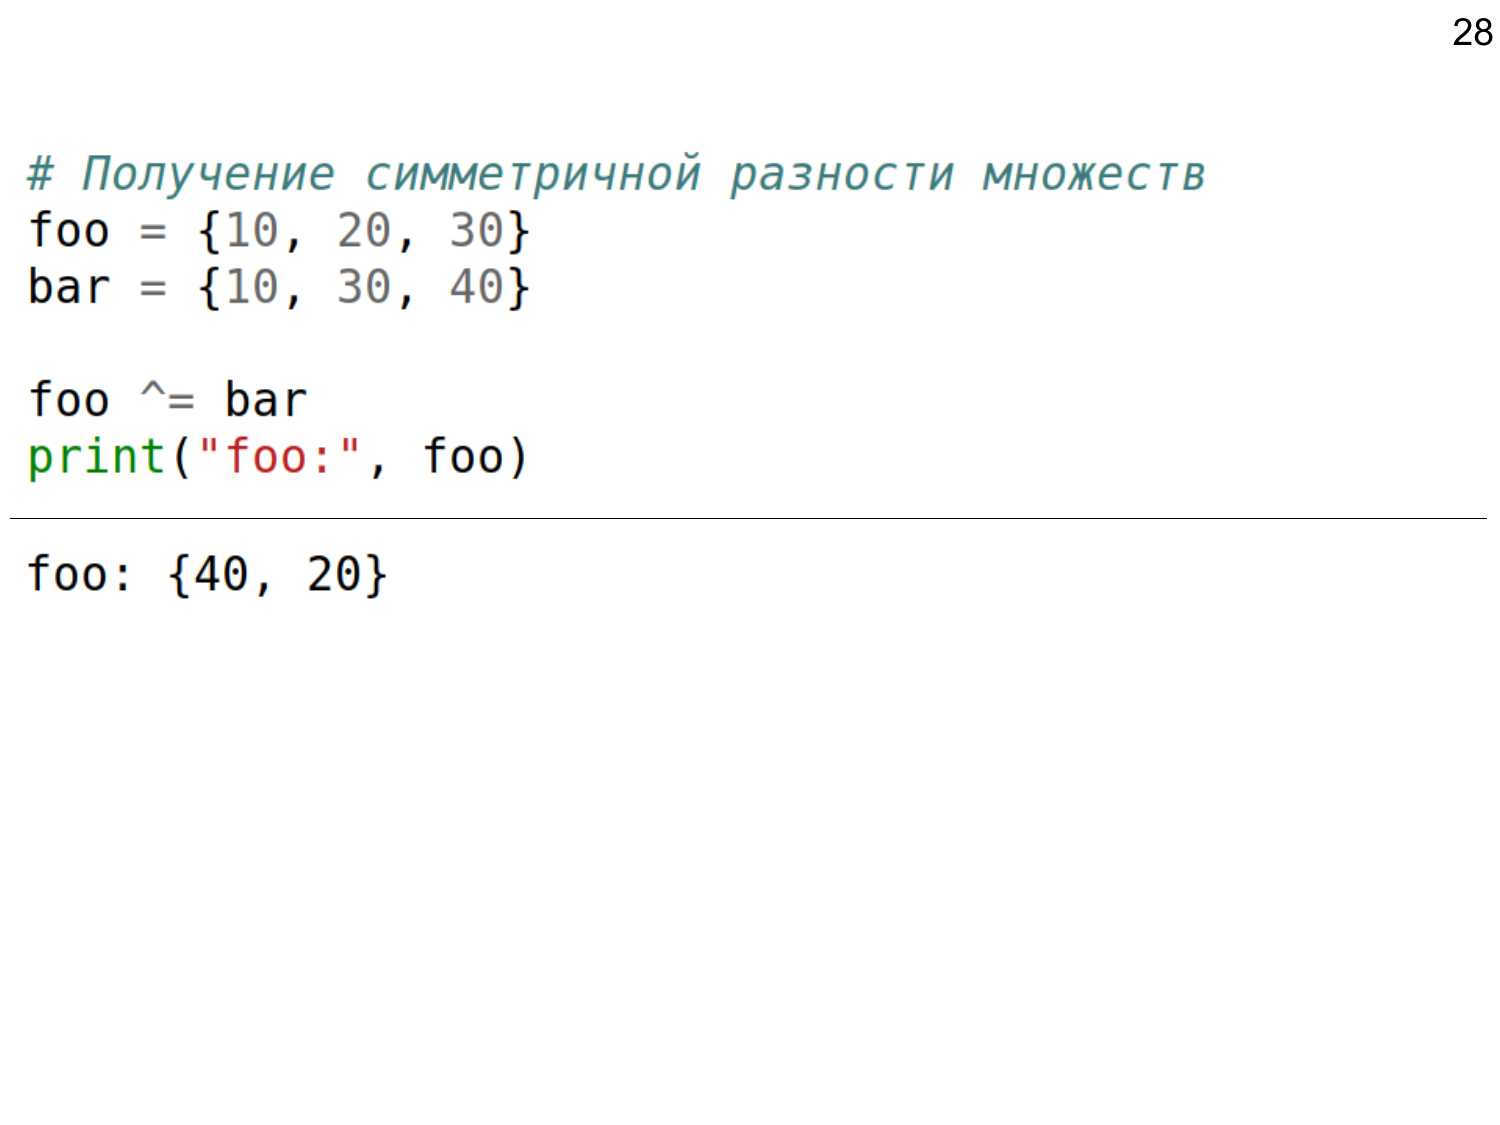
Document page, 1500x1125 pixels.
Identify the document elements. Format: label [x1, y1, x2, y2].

picture [14, 143, 1223, 498]
picture [18, 540, 397, 616]
